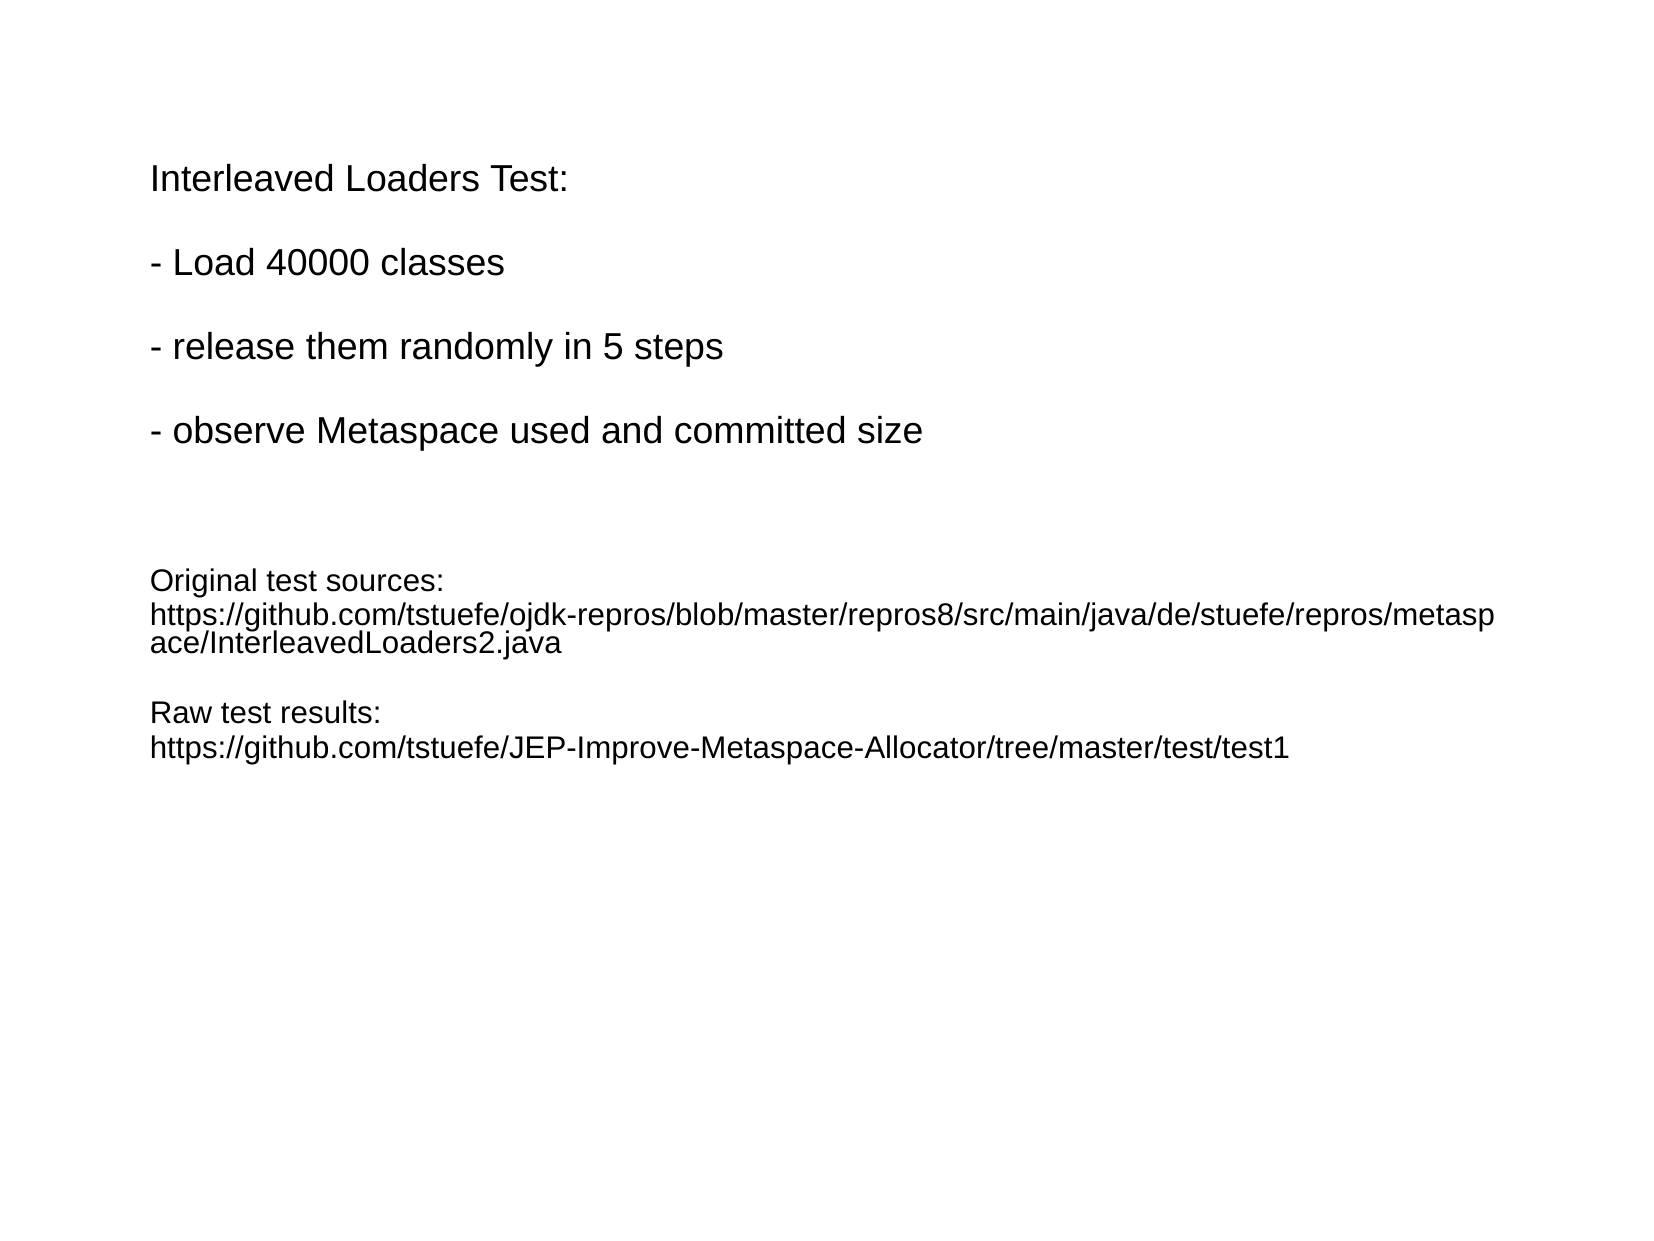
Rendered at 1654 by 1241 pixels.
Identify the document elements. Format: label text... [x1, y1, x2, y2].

text_box Interleaved Loaders Test: - Load 40000 classes - release them randomly in 5 steps - observe Metaspace used and committed size Original test sources: https://github.com/tstuefe/ojdk-repros/blob/master/repros8/src/main/java/de/stuefe/repros/metaspace/InterleavedLoaders2.java Raw test results: https://github.com/tstuefe/JEP-Improve-Metaspace-Allocator/tree/master/test/test1 [135, 150, 1516, 954]
